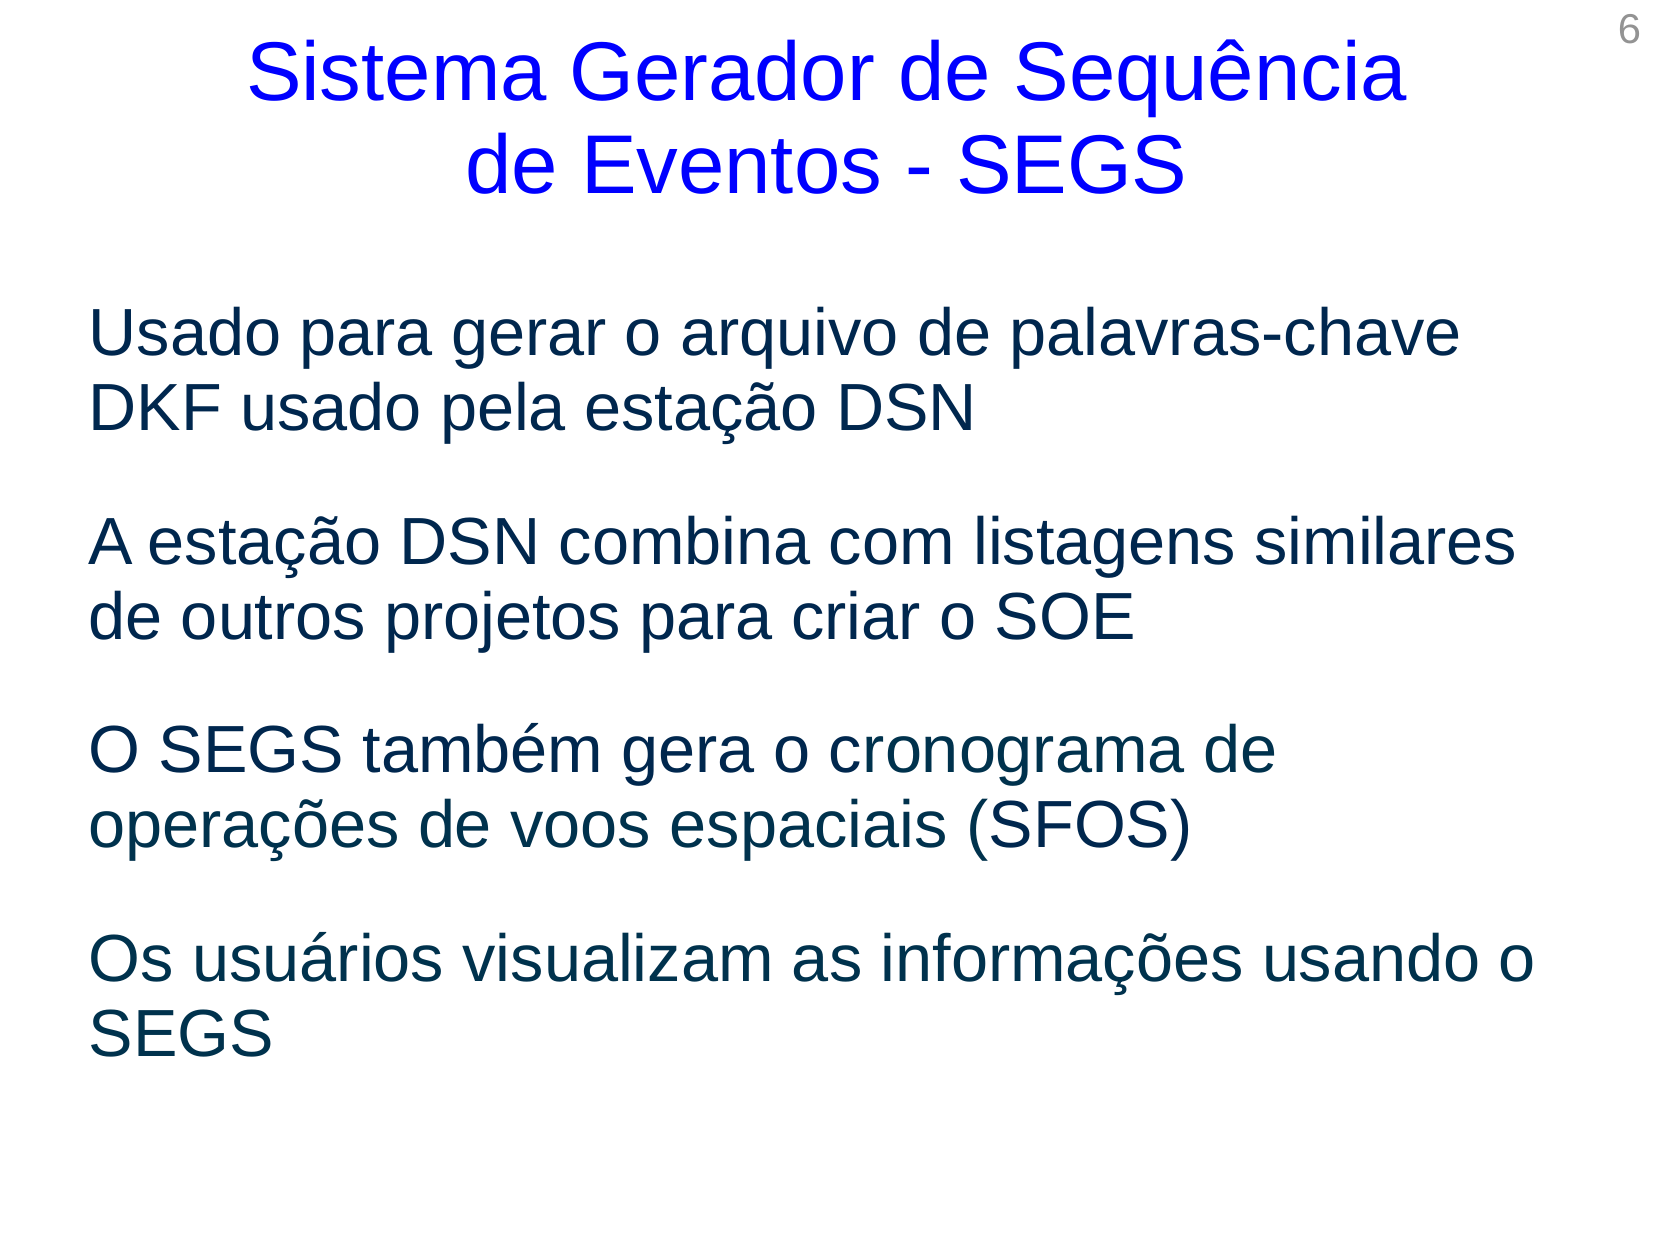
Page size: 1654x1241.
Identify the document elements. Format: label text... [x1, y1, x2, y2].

list Usado para gerar o arquivo de palavras-chave DKF usado pela estação DSN A estação DSN combina com listagens similares de outros projetos para criar o SOE O SEGS também gera o cronograma de operações de voos espaciais (SFOS) Os usuários visualizam as informações usando o SEGS [88, 295, 1565, 1182]
title Sistema Gerador de Sequência de Eventos - SEGS [88, 25, 1565, 212]
